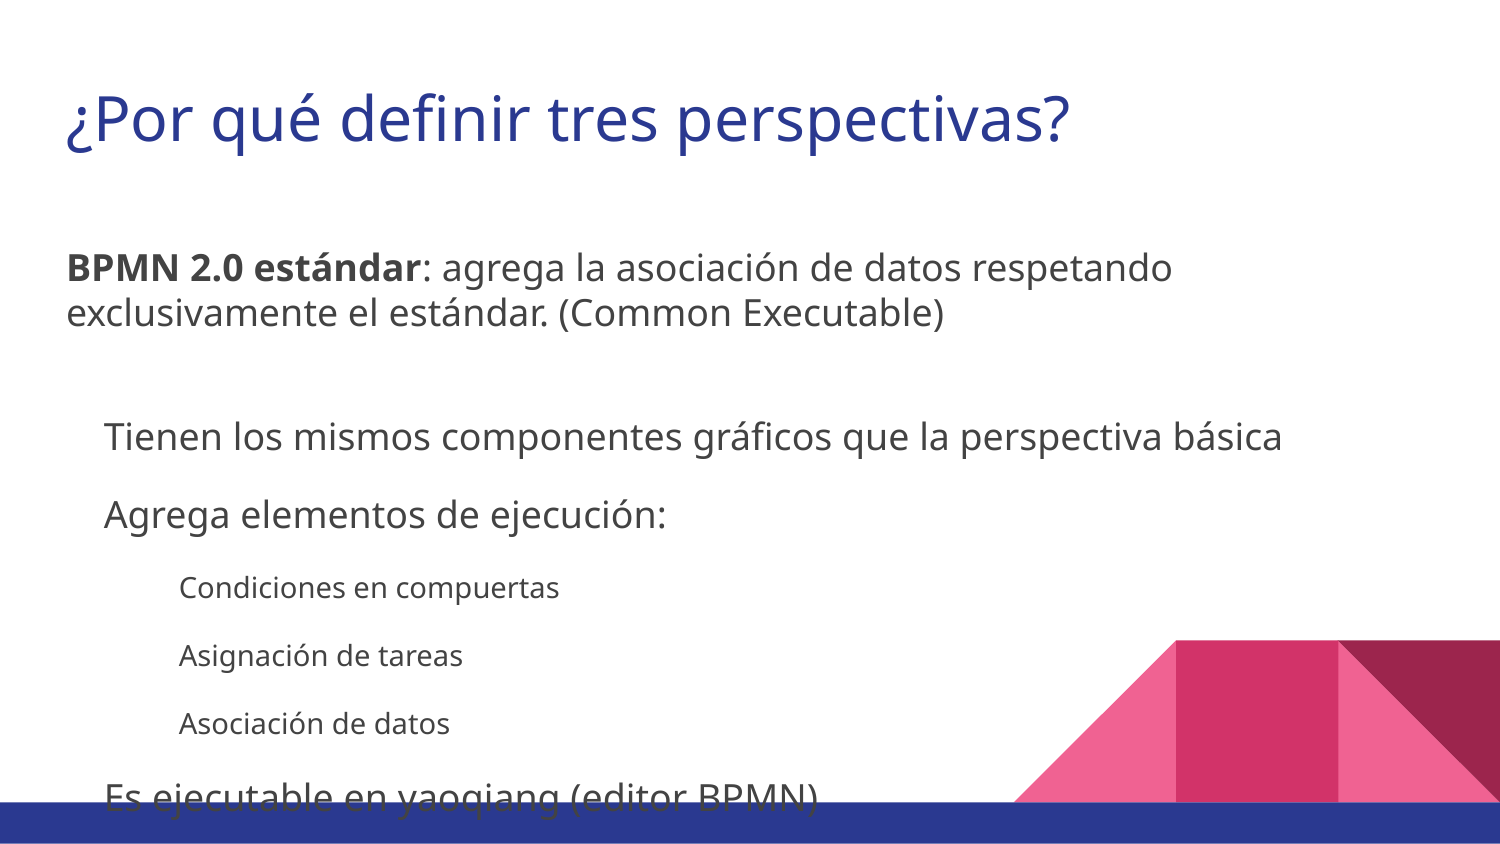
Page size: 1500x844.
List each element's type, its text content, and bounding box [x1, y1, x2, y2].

list BPMN 2.0 estándar: agrega la asociación de datos respetando exclusivamente el estándar. (Common Executable) Tienen los mismos componentes gráficos que la perspectiva básica Agrega elementos de ejecución: Condiciones en compuertas Asignación de tareas Asociación de datos Es ejecutable en yaoqiang (editor BPMN) [51, 150, 1449, 714]
title ¿Por qué definir tres perspectivas? [51, 64, 1449, 150]
